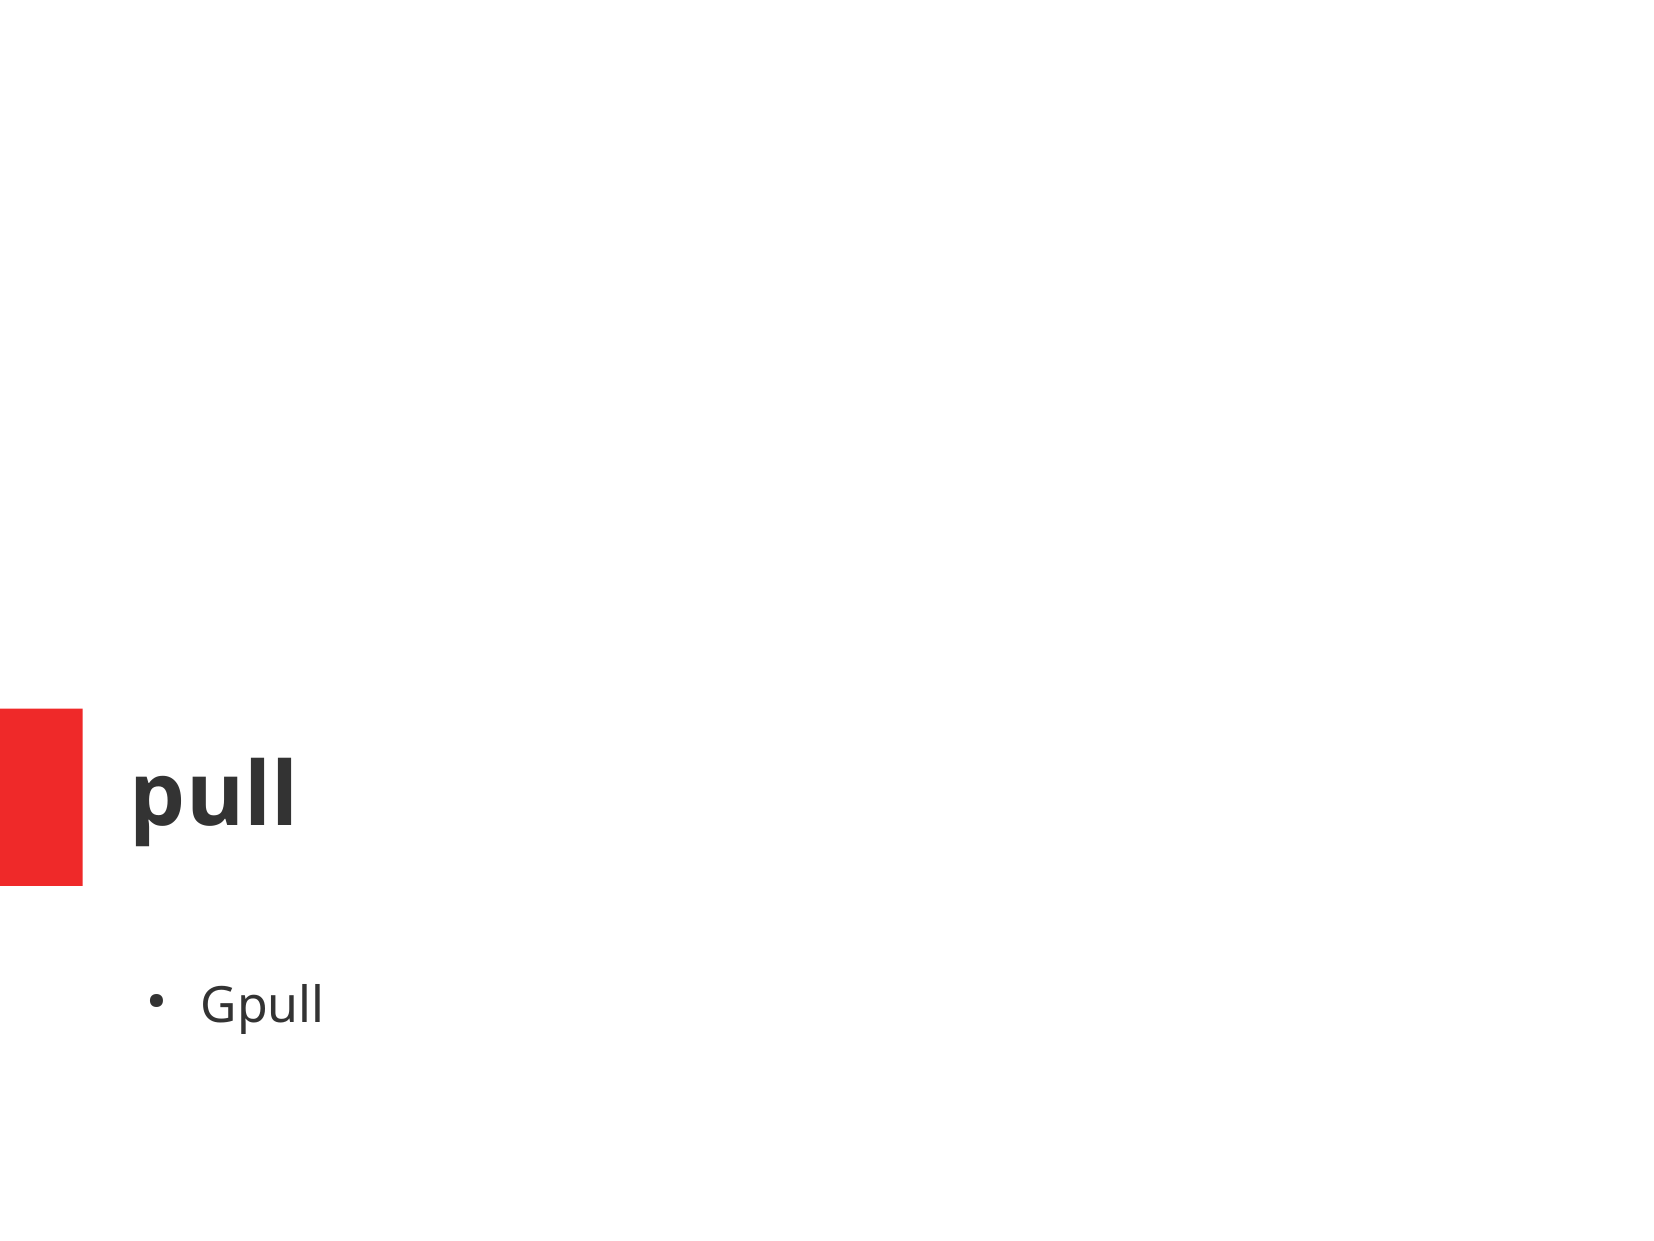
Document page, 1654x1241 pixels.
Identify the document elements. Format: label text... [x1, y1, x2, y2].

list Gpull [129, 968, 1536, 1241]
title pull [129, 673, 1536, 910]
